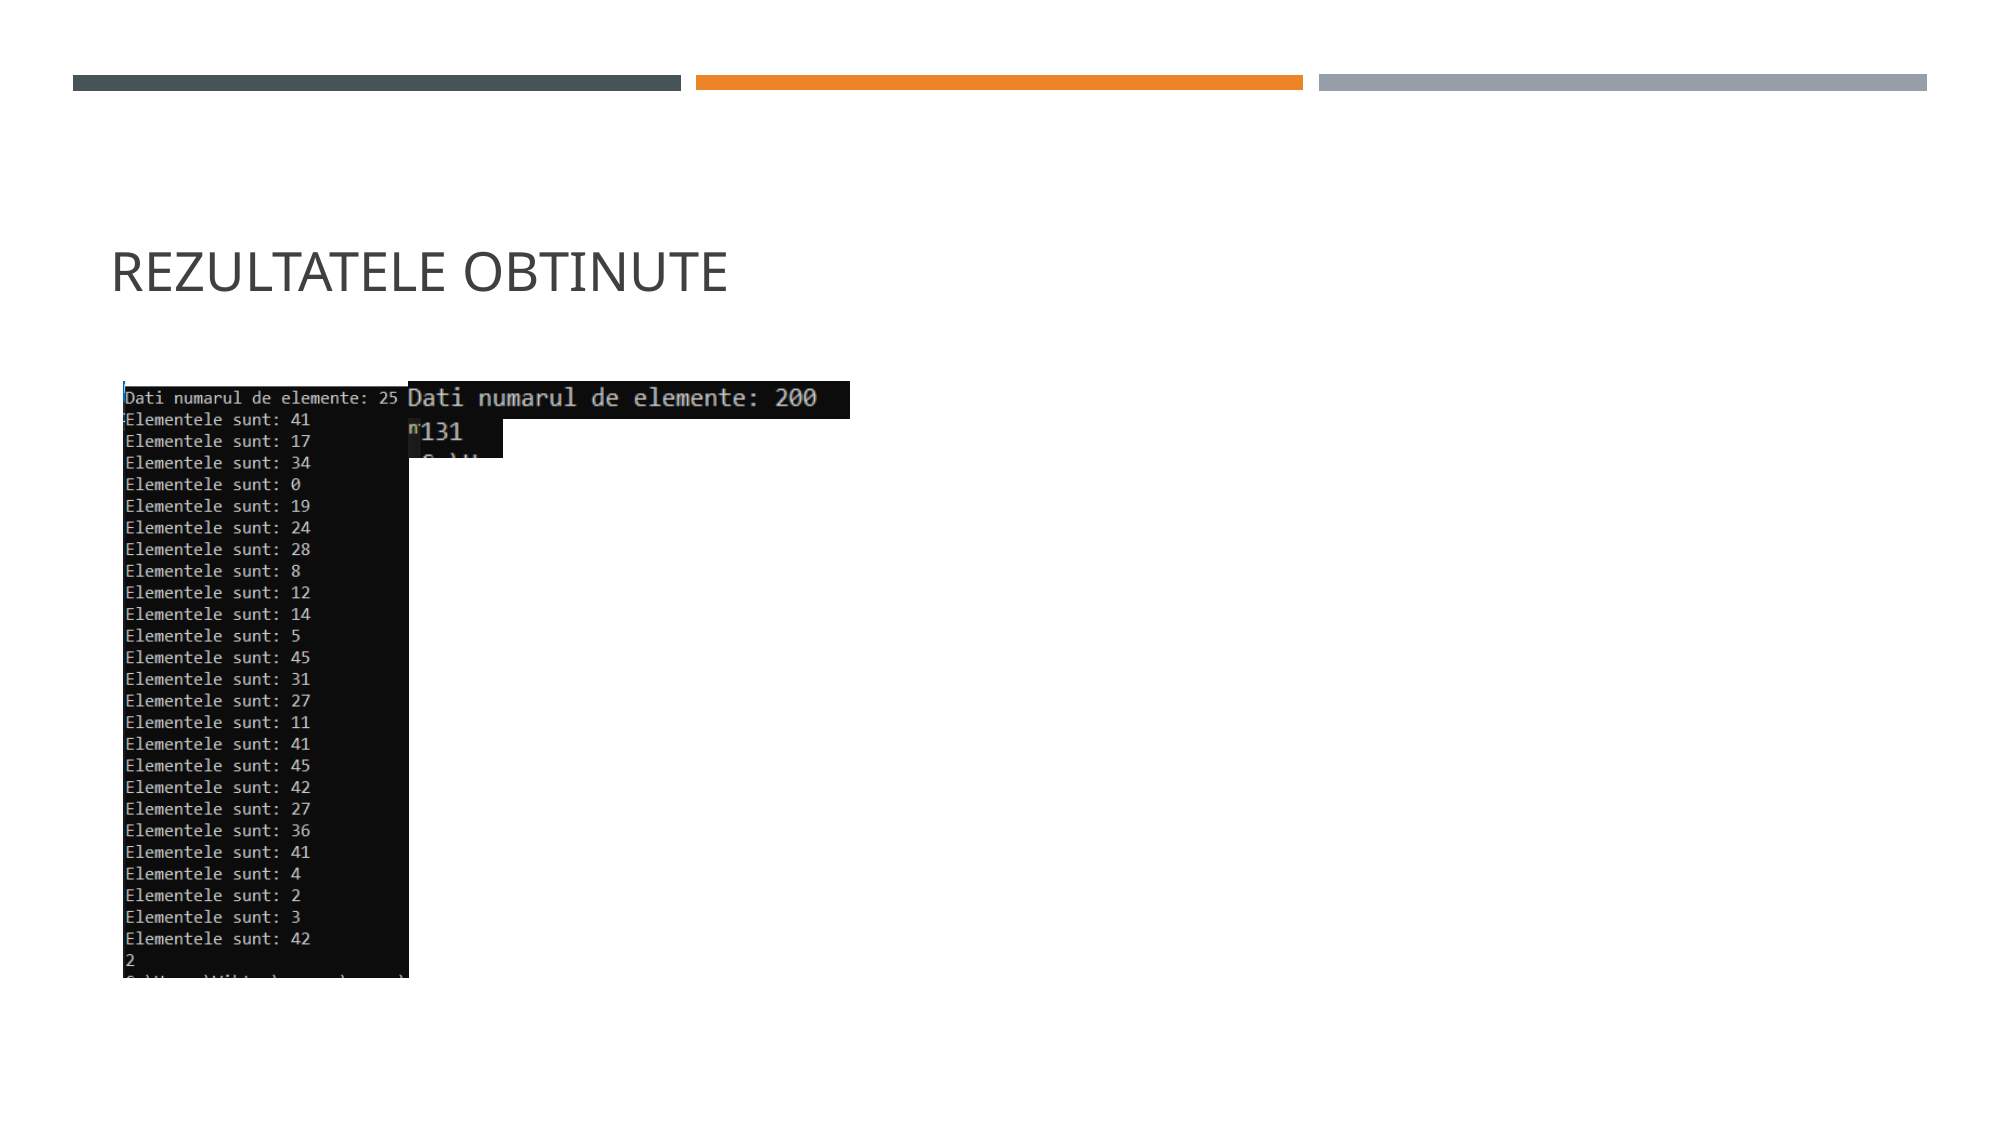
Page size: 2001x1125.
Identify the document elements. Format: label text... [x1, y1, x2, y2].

picture [123, 381, 850, 978]
title Rezultatele obtinute [95, 115, 1905, 311]
